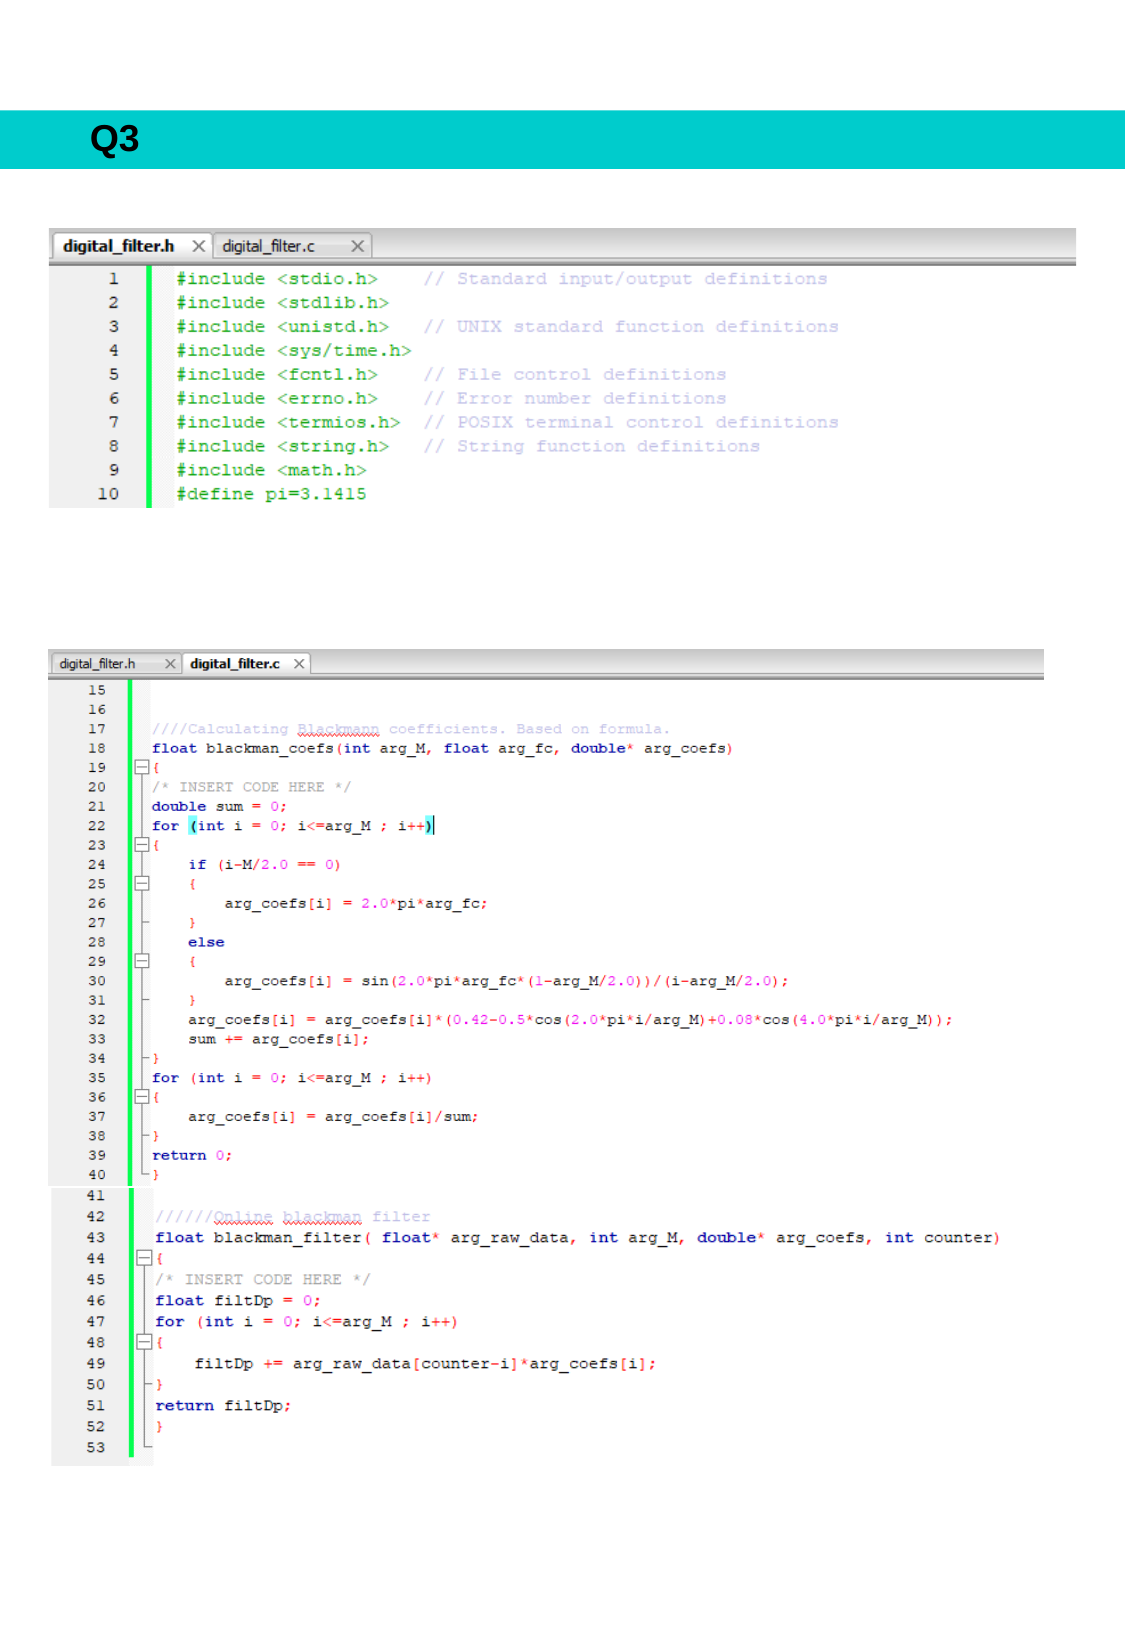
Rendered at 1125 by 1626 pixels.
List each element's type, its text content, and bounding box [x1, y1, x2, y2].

picture [51, 1188, 1040, 1466]
picture [48, 228, 1077, 508]
text_box Q3 [0, 110, 1125, 169]
picture [48, 649, 1044, 1186]
